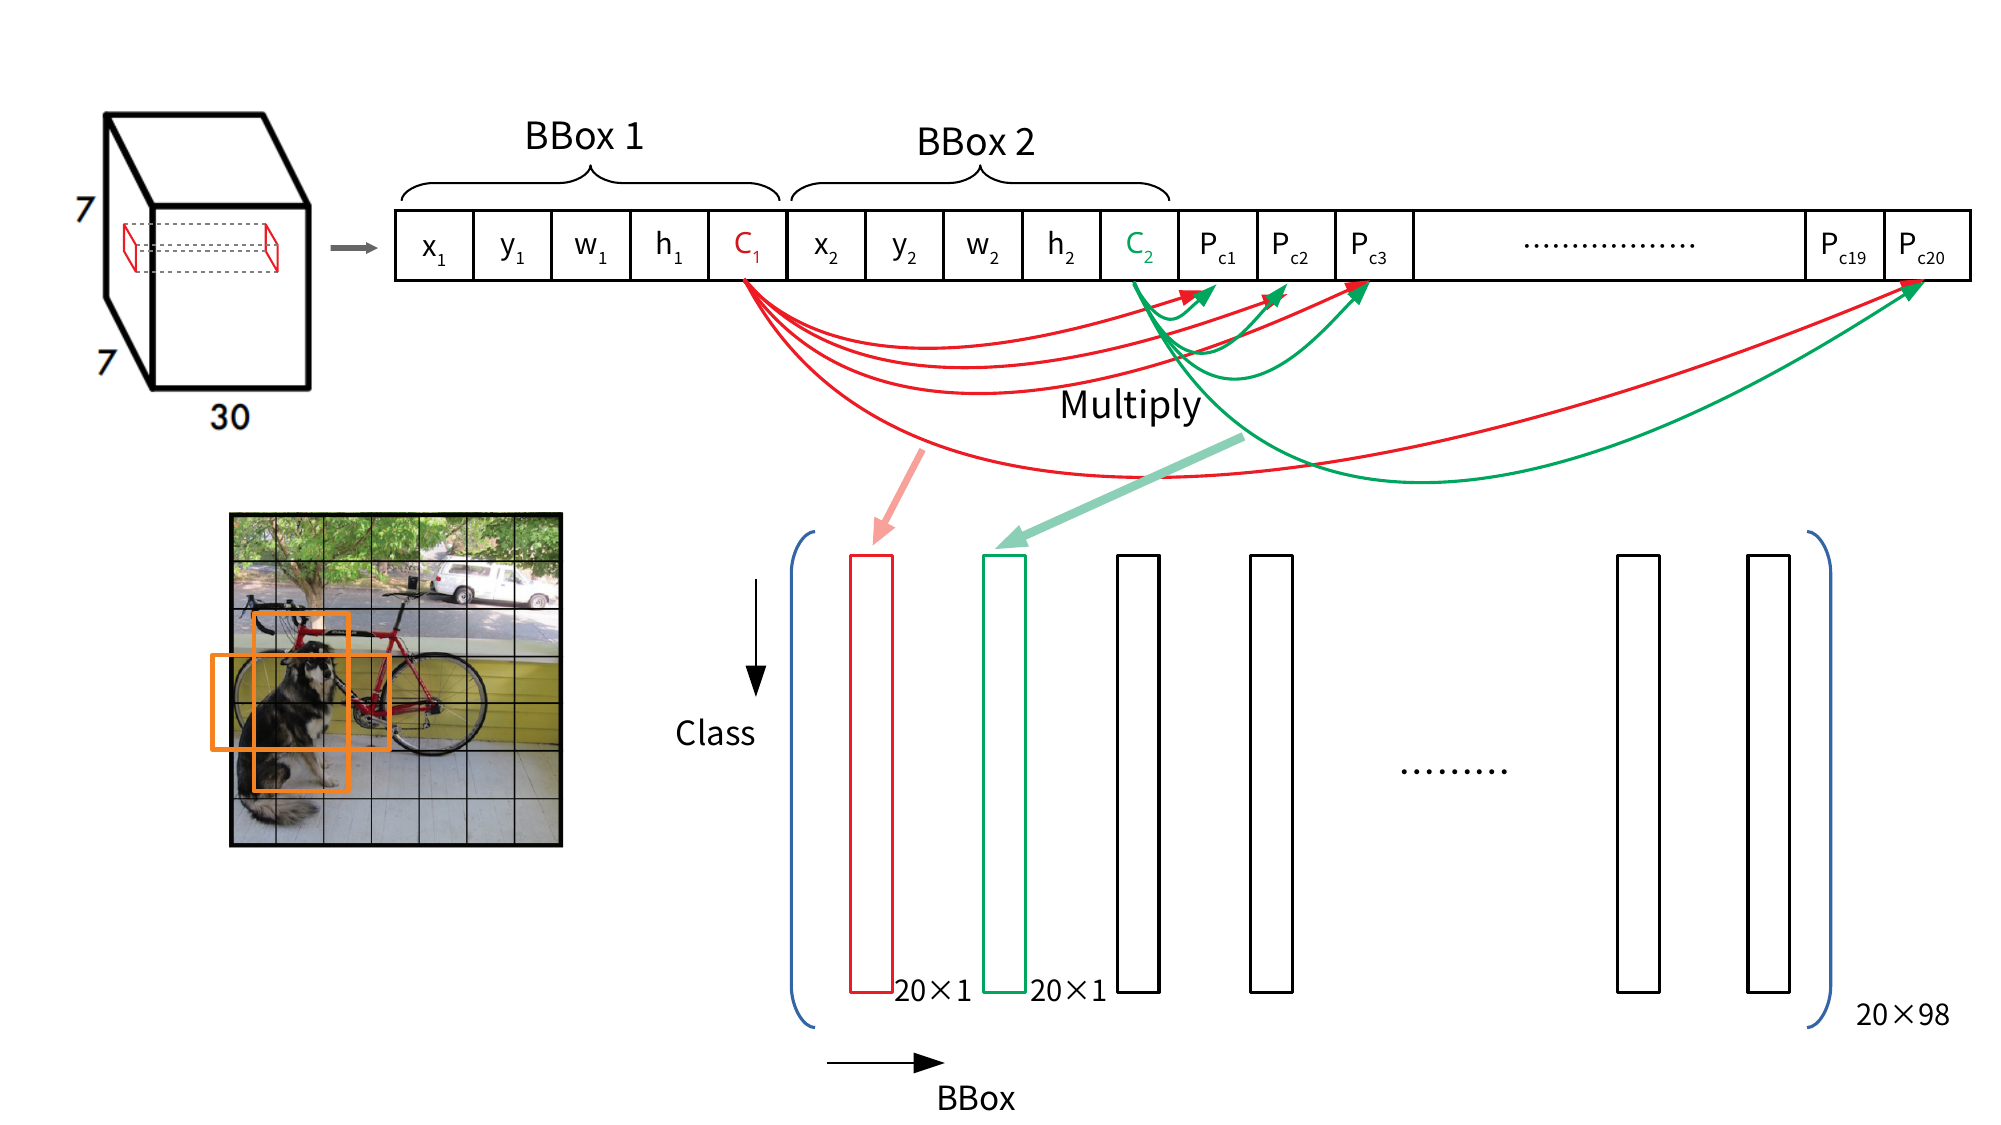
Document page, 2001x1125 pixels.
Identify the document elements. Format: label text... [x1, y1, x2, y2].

table_header h2 [1024, 212, 1099, 279]
text_box [1117, 555, 1160, 993]
text_box 20×98 [1842, 992, 1967, 1040]
text_box [983, 555, 1026, 993]
table_header Pc19 [1807, 212, 1883, 279]
table_header x1 [397, 212, 472, 279]
table_header w1 [553, 212, 629, 279]
text_box [994, 432, 1246, 550]
table_header Pc2 [1259, 212, 1334, 279]
table_header y2 [867, 212, 942, 279]
picture [256, 752, 346, 789]
picture [256, 657, 346, 747]
table_header w2 [945, 212, 1021, 279]
text_box [850, 555, 893, 993]
table_header Pc20 [1886, 212, 1969, 279]
text_box [265, 224, 278, 272]
text_box [872, 447, 926, 546]
text_box 20×1 [879, 968, 988, 1016]
table_header y1 [475, 212, 550, 279]
text_box Class [661, 708, 772, 761]
picture [351, 657, 387, 747]
picture [224, 506, 567, 851]
table_header C2 [1102, 212, 1177, 279]
text_box [124, 224, 136, 272]
text_box 20×1 [1015, 968, 1124, 1016]
text_box BBox [921, 1073, 1032, 1125]
picture [256, 616, 346, 653]
text_box [1250, 555, 1293, 993]
text_box BBox 2 [901, 114, 1052, 172]
picture [224, 657, 252, 747]
table_header h1 [632, 212, 707, 279]
table_header ……………… [1415, 212, 1804, 279]
table_header Pc1 [1180, 212, 1256, 279]
picture [71, 94, 337, 456]
text_box BBox 1 [509, 108, 660, 166]
text_box Multiply [1045, 377, 1217, 435]
text_box [1748, 555, 1790, 993]
text_box ……… [1384, 745, 1527, 802]
text_box [330, 242, 379, 254]
table_header x2 [789, 212, 864, 279]
text_box [1617, 555, 1660, 993]
table_header C1 [710, 212, 785, 279]
table_header Pc3 [1337, 212, 1412, 279]
